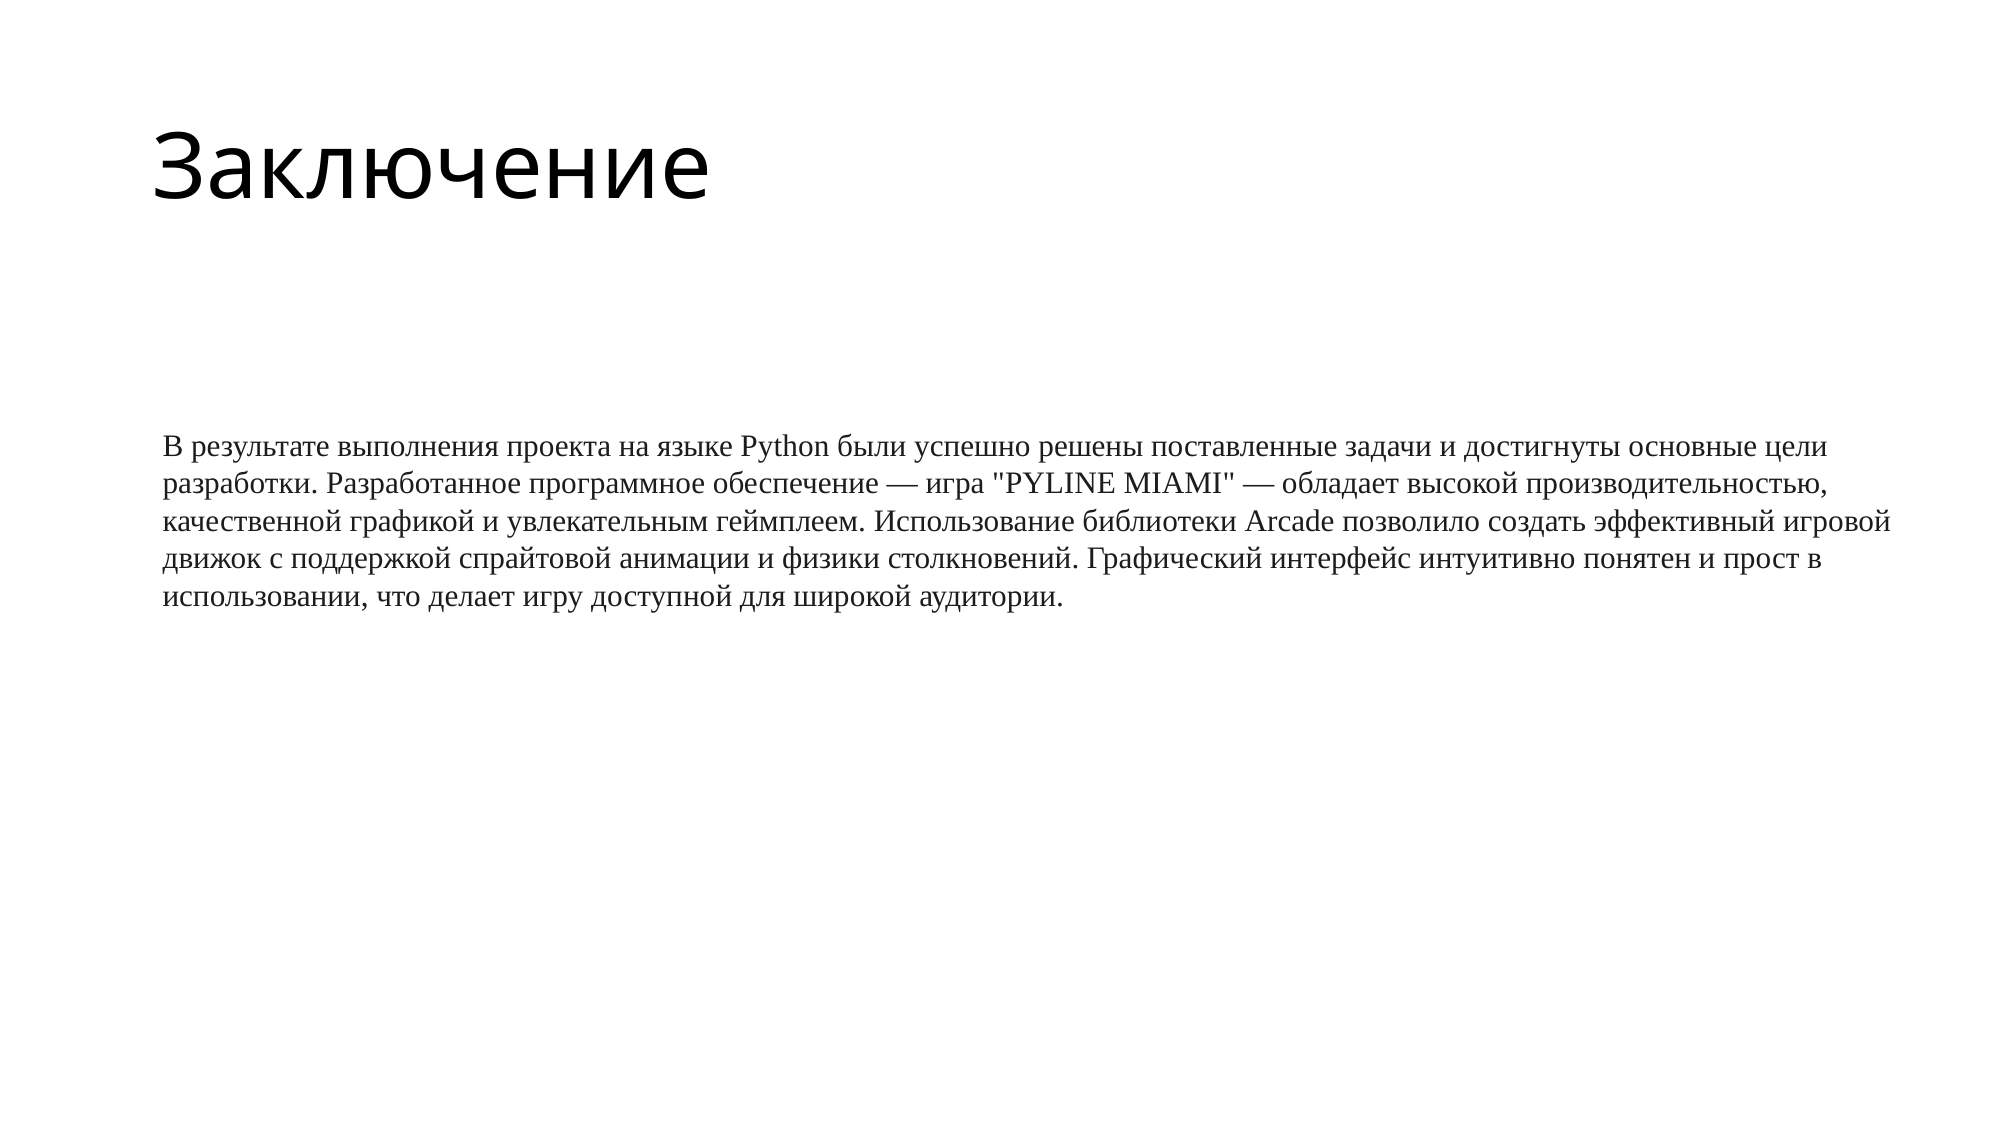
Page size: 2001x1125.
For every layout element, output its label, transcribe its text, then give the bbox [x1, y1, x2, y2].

text_box В результате выполнения проекта на языке Python были успешно решены поставленные задачи и достигнуты основные цели разработки. Разработанное программное обеспечение — игра "PYLINE MIAMI" — обладает высокой производительностью, качественной графикой и увлекательным геймплеем. Использование библиотеки Arcade позволило создать эффективный игровой движок с поддержкой спрайтовой анимации и физики столкновений. Графический интерфейс интуитивно понятен и прост в использовании, что делает игру доступной для широкой аудитории. [147, 417, 1936, 620]
title Заключение [137, 59, 1863, 278]
